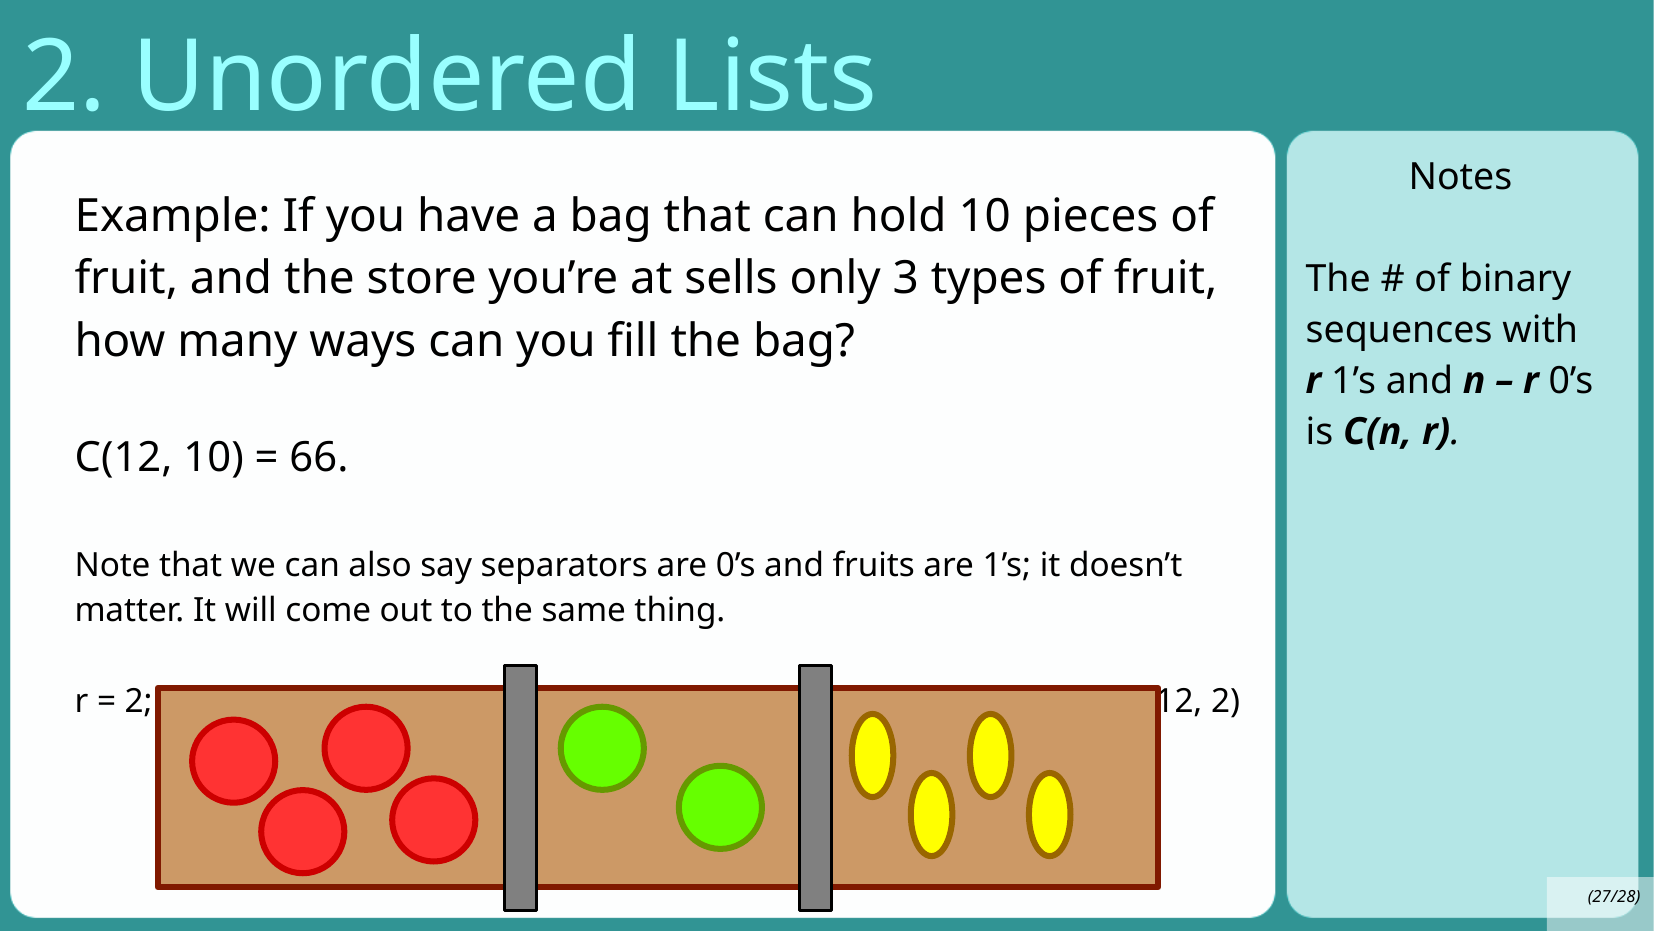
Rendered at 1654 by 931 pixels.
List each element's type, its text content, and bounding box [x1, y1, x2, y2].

text_box (<number>/28) [1546, 877, 1654, 931]
text_box Notes The # of binary sequences with r 1’s and n – r 0’s is C(n, r). [1290, 141, 1631, 661]
text_box [157, 665, 1159, 911]
text_box Example: If you have a bag that can hold 10 pieces of fruit, and the store you’re at sells only 3 types of fruit, how many ways can you fill the bag? C(12, 10) = 66. Note that we can also say separators are 0’s and fruits are 1’s; it doesn’t matter. It will come out to the same thing. r = 2; n – r = 10; n – 2 = 10; n = 12; C(12, 2) = 66 [74, 182, 1244, 627]
title 2. Unordered Lists [22, 13, 1511, 130]
picture [0, 0, 1654, 931]
